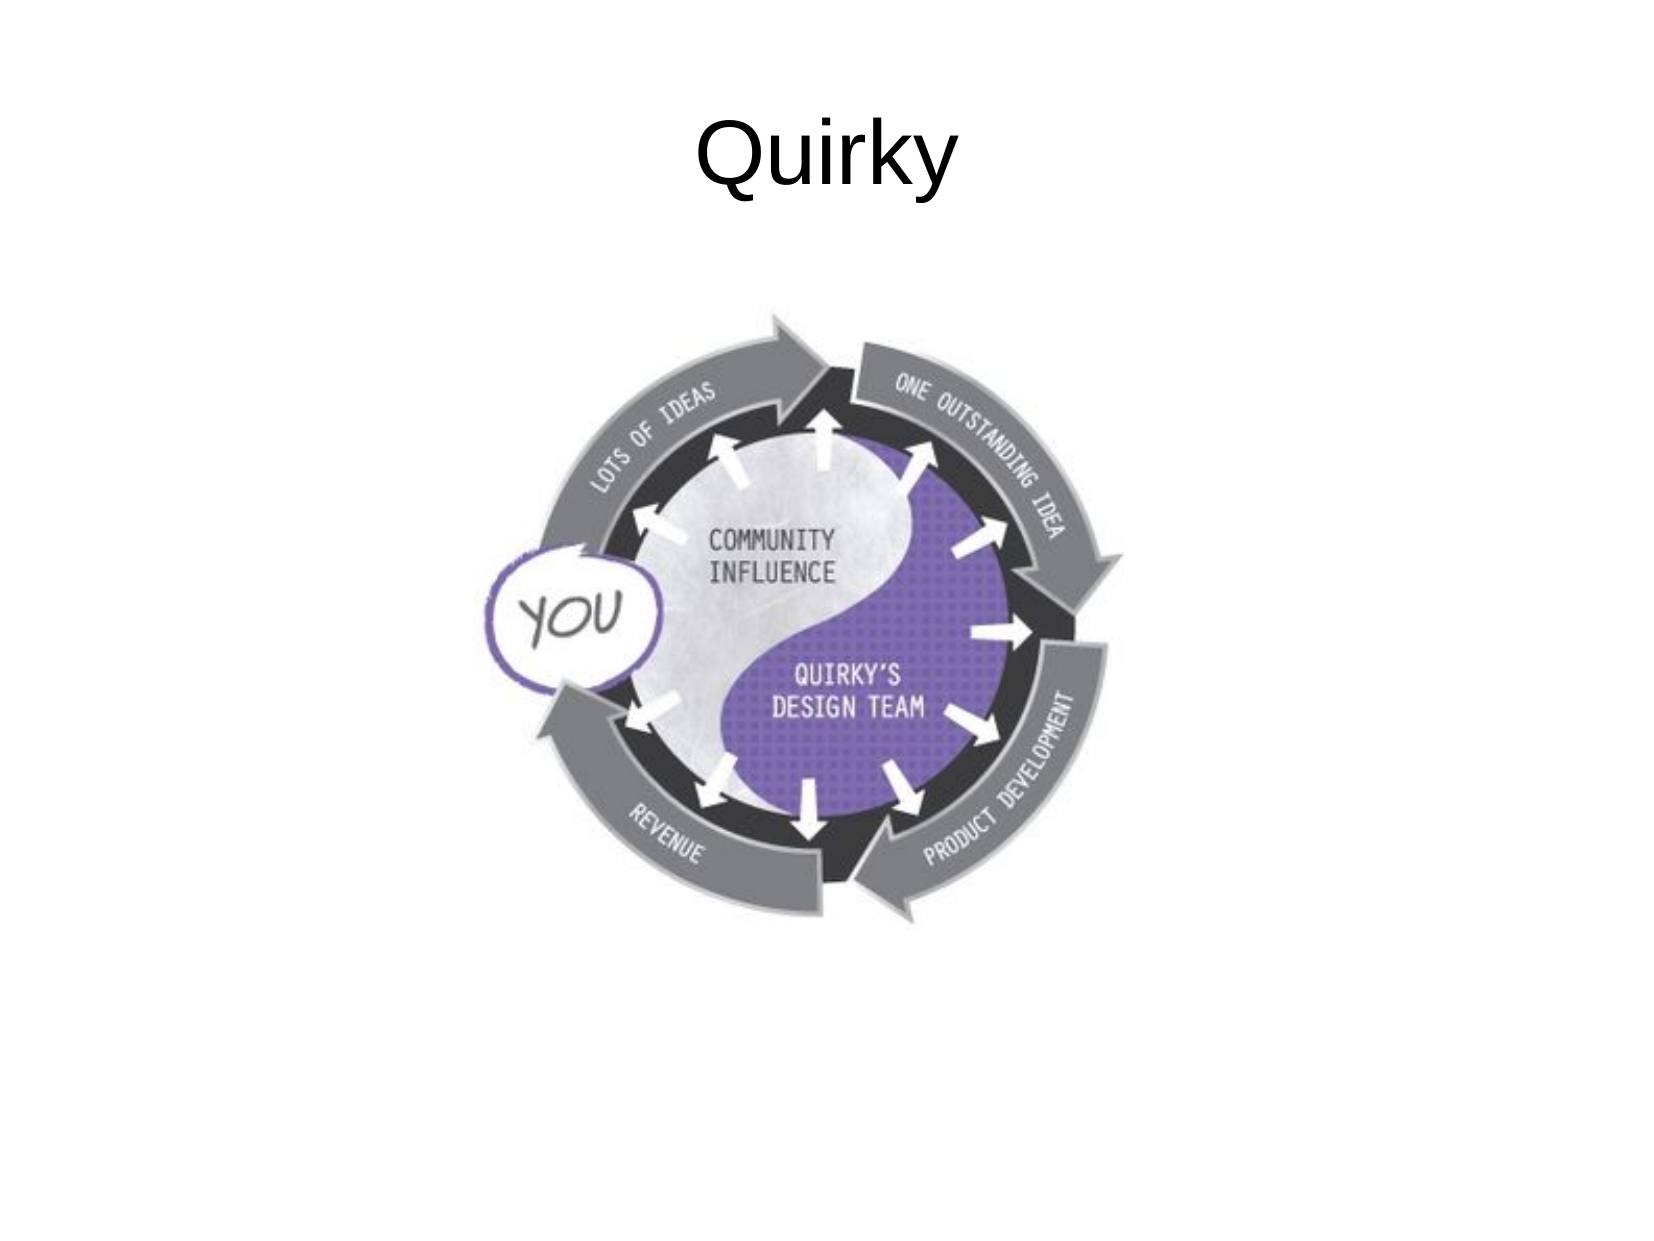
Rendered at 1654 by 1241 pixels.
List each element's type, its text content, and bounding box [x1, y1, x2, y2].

picture [473, 305, 1141, 931]
title Quirky [82, 49, 1571, 257]
